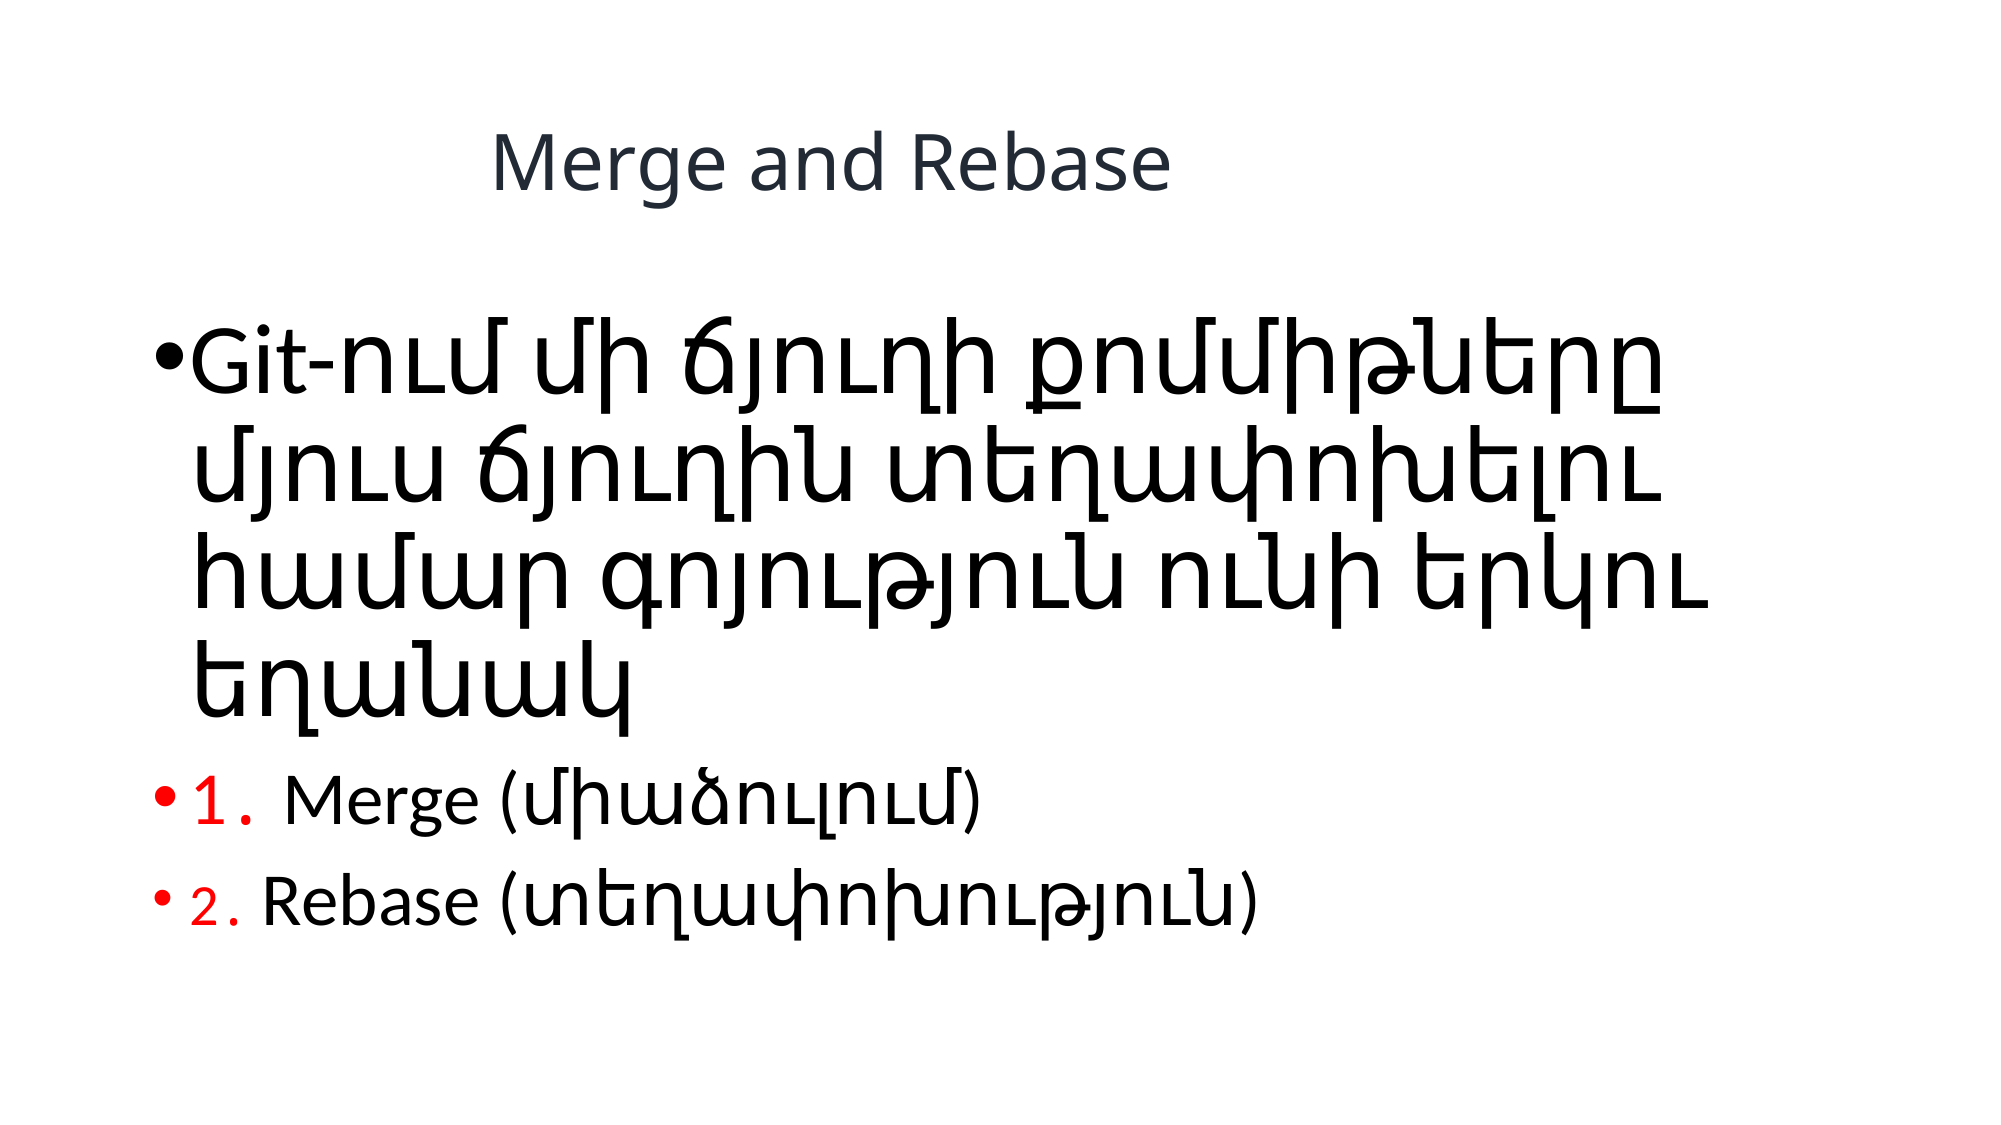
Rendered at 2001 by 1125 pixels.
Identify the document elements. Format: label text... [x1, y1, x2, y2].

list Git-ում մի ճյուղի քոմմիթները մյուս ճյուղին տեղափոխելու համար գոյություն ունի երկու եղանակ 1․ Merge (միաձուլում) 2․ Rebase (տեղափոխություն) [137, 299, 1863, 1014]
title Merge and Rebase [137, 59, 1863, 278]
